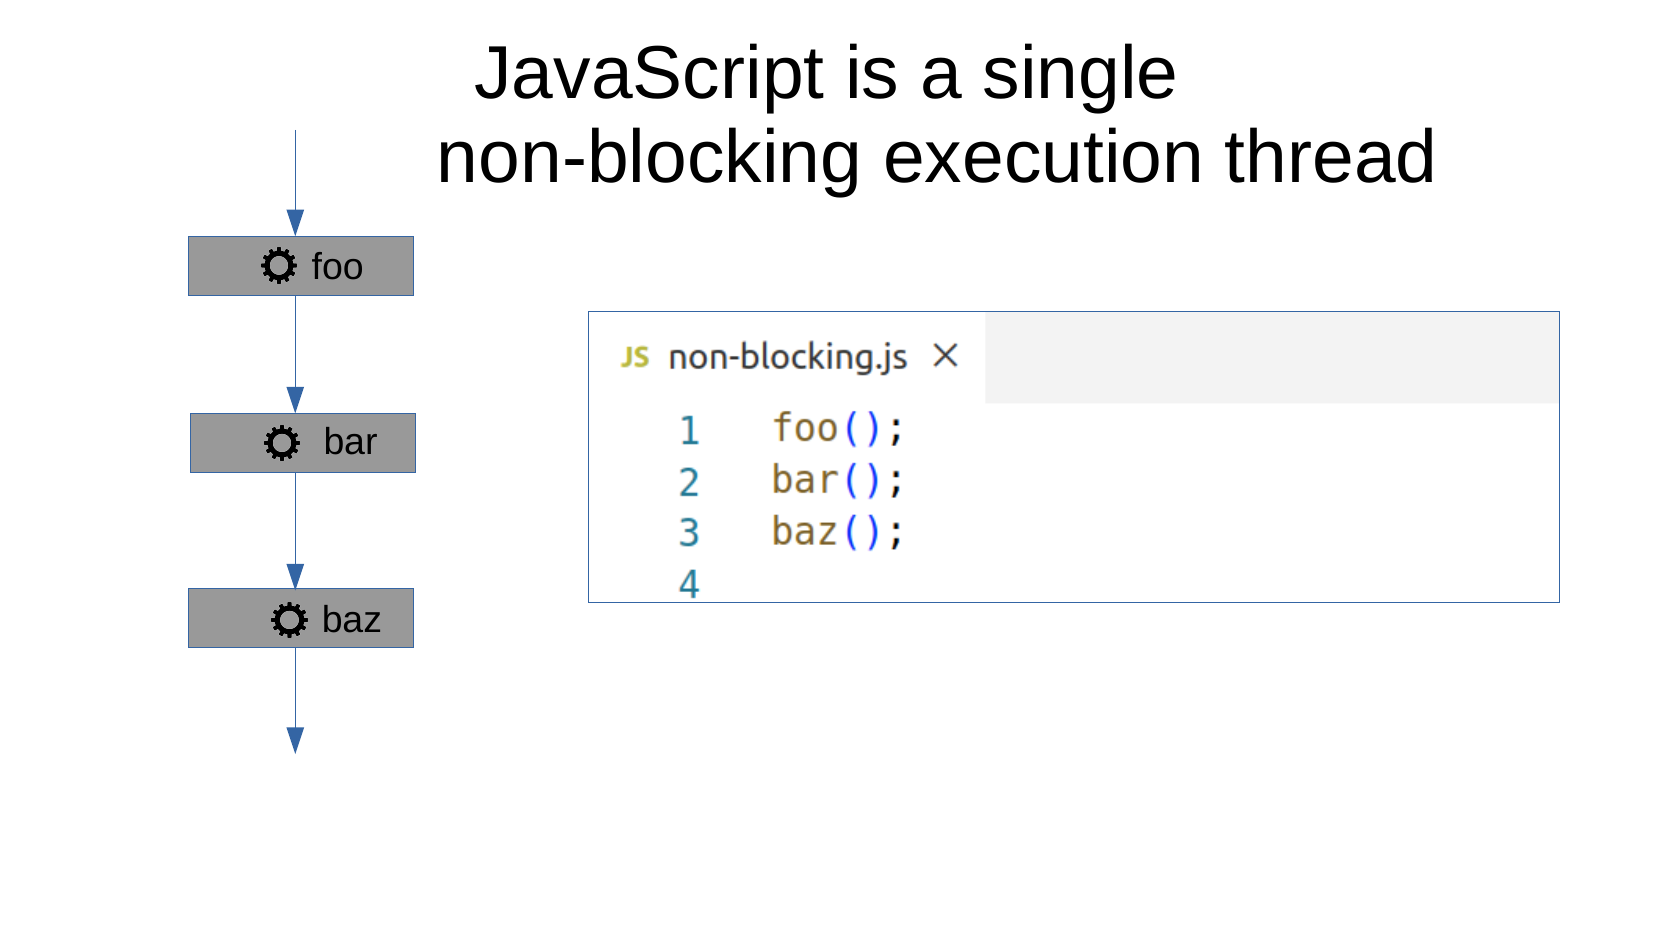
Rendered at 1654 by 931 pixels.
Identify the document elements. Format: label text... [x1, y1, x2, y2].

picture [261, 247, 296, 284]
picture [264, 425, 300, 461]
text_box bar [308, 413, 426, 471]
text_box foo [296, 238, 414, 296]
title JavaScript is a single non-blocking execution thread [82, 30, 1571, 199]
picture [588, 311, 1560, 603]
text_box [190, 413, 416, 473]
picture [271, 602, 308, 638]
text_box [188, 236, 414, 296]
text_box [188, 588, 414, 648]
text_box baz [307, 590, 424, 648]
